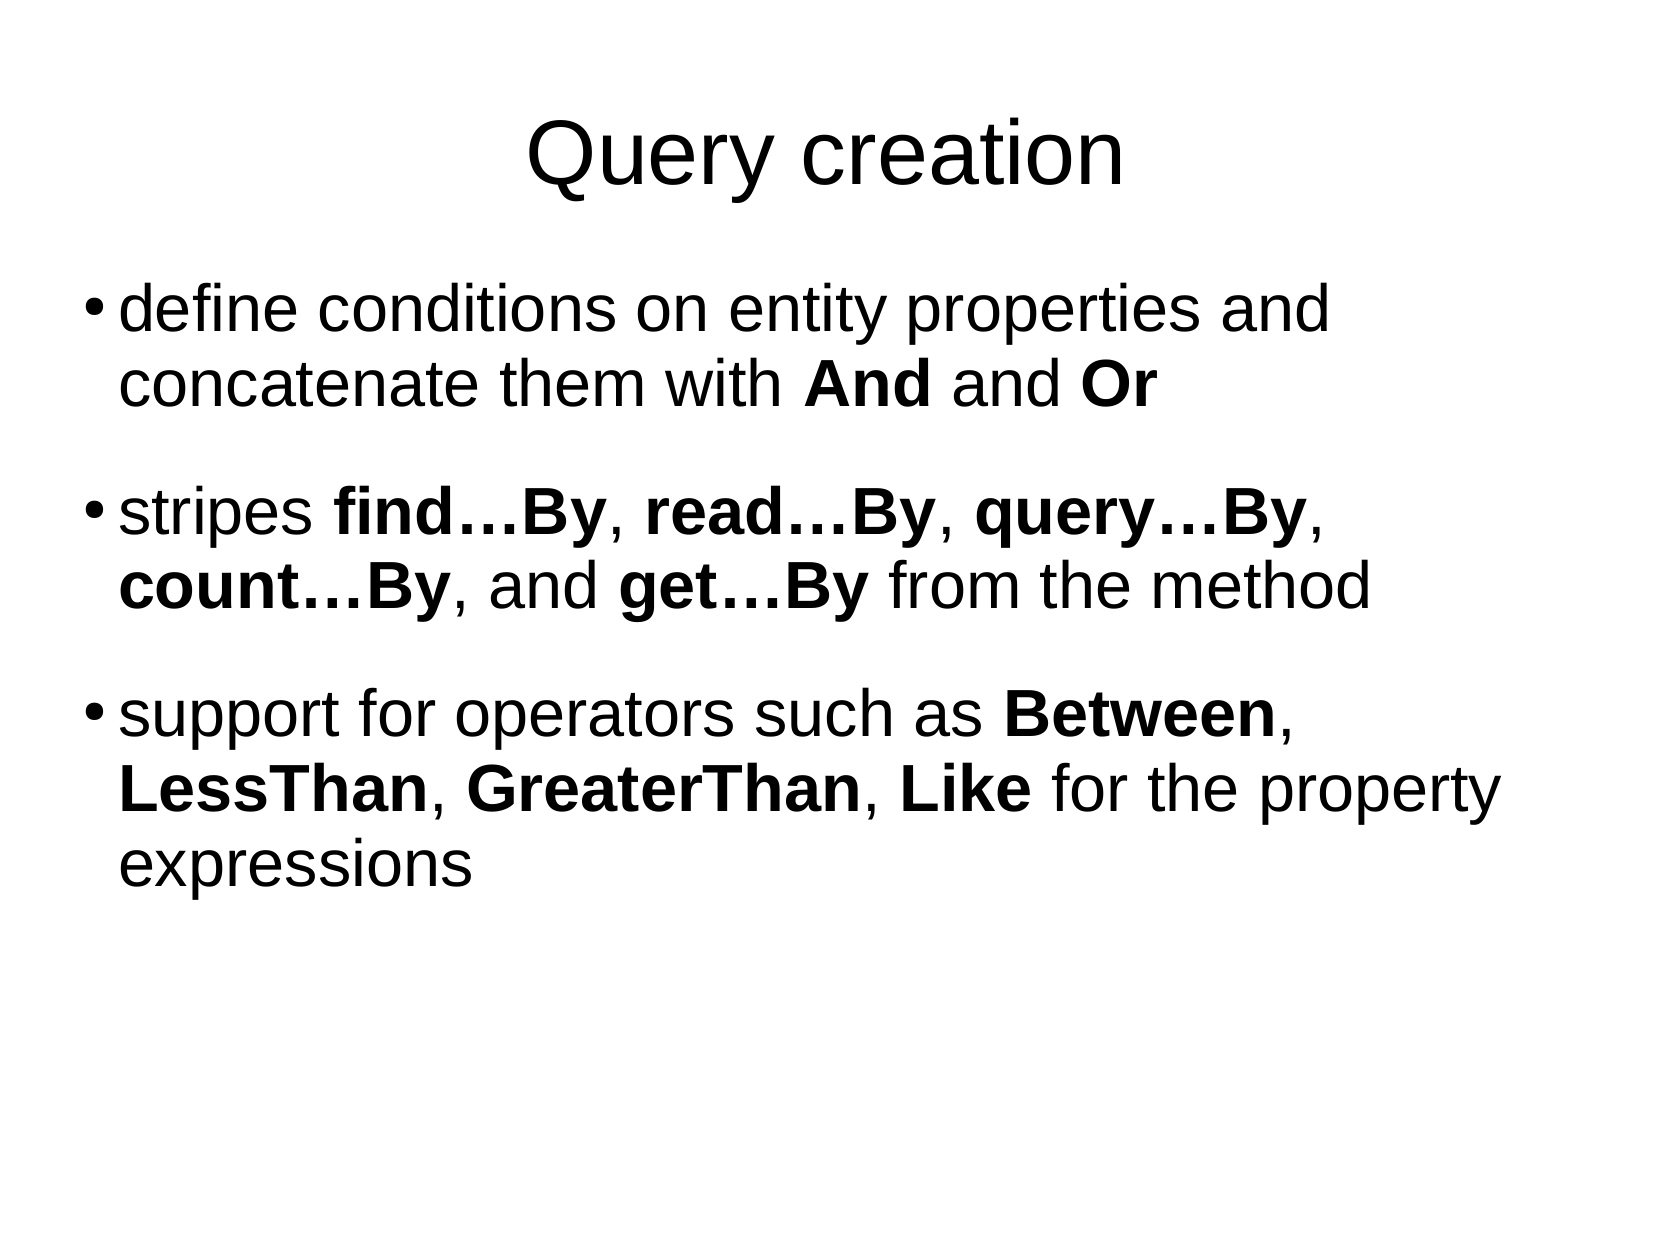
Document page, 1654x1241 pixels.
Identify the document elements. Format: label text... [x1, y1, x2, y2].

title Query creation [82, 49, 1571, 257]
subtitle define conditions on entity properties and concatenate them with And and Or stripes find…By, read…By, query…By, count…By, and get…By from the method support for operators such as Between, LessThan, GreaterThan, Like for the property expressions [82, 271, 1571, 1029]
